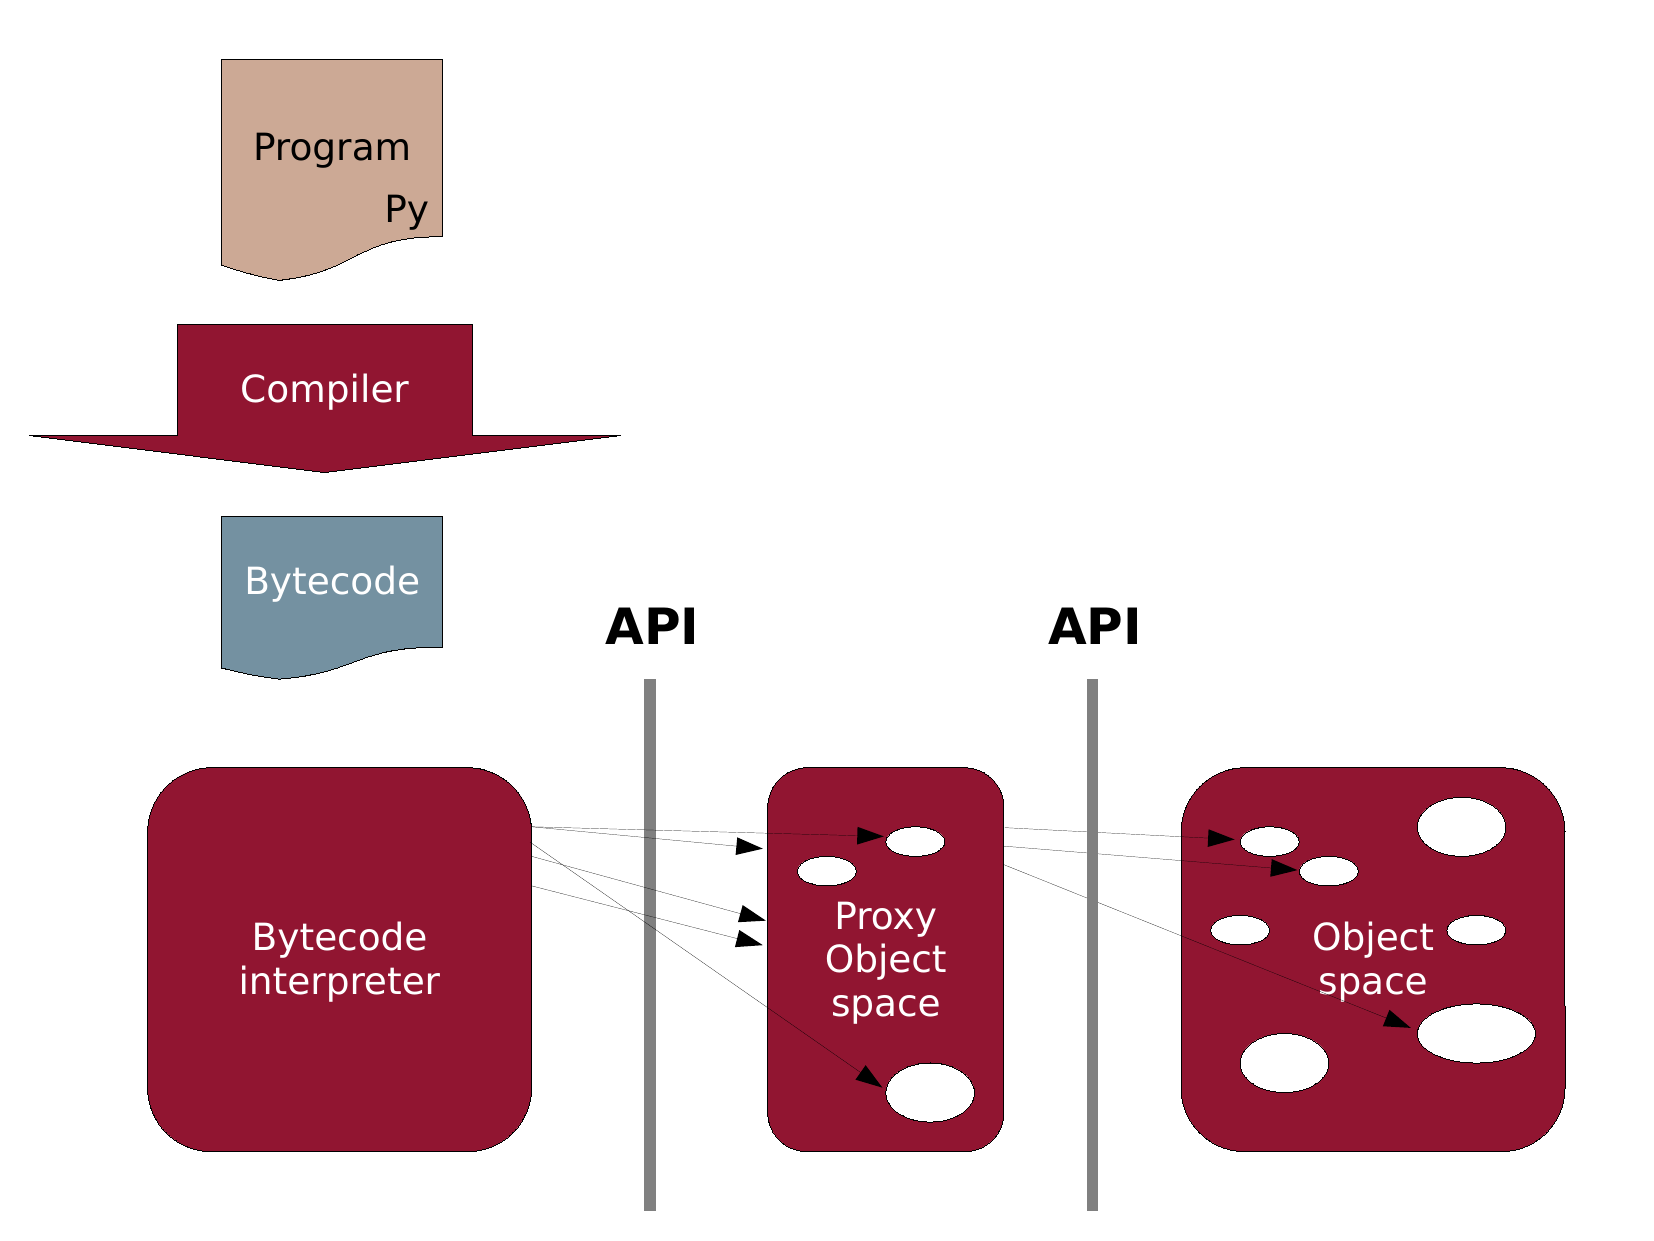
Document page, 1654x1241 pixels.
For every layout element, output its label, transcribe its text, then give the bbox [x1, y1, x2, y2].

text_box [885, 1062, 975, 1123]
text_box [1299, 856, 1359, 886]
text_box API [1033, 590, 1158, 664]
text_box Bytecode interpreter [147, 767, 532, 1152]
text_box [885, 826, 945, 857]
text_box [1240, 1033, 1329, 1093]
text_box [1446, 915, 1506, 945]
text_box [1417, 797, 1506, 857]
text_box Py [369, 180, 488, 239]
text_box Bytecode [221, 516, 443, 680]
text_box [1210, 915, 1270, 945]
text_box Object space [1181, 767, 1566, 1152]
text_box Compiler [29, 324, 621, 473]
text_box [1240, 826, 1300, 857]
text_box Proxy Object space [767, 767, 1004, 1152]
text_box [797, 856, 857, 886]
text_box API [590, 590, 715, 664]
text_box Program [221, 59, 443, 281]
text_box [1417, 1003, 1536, 1064]
